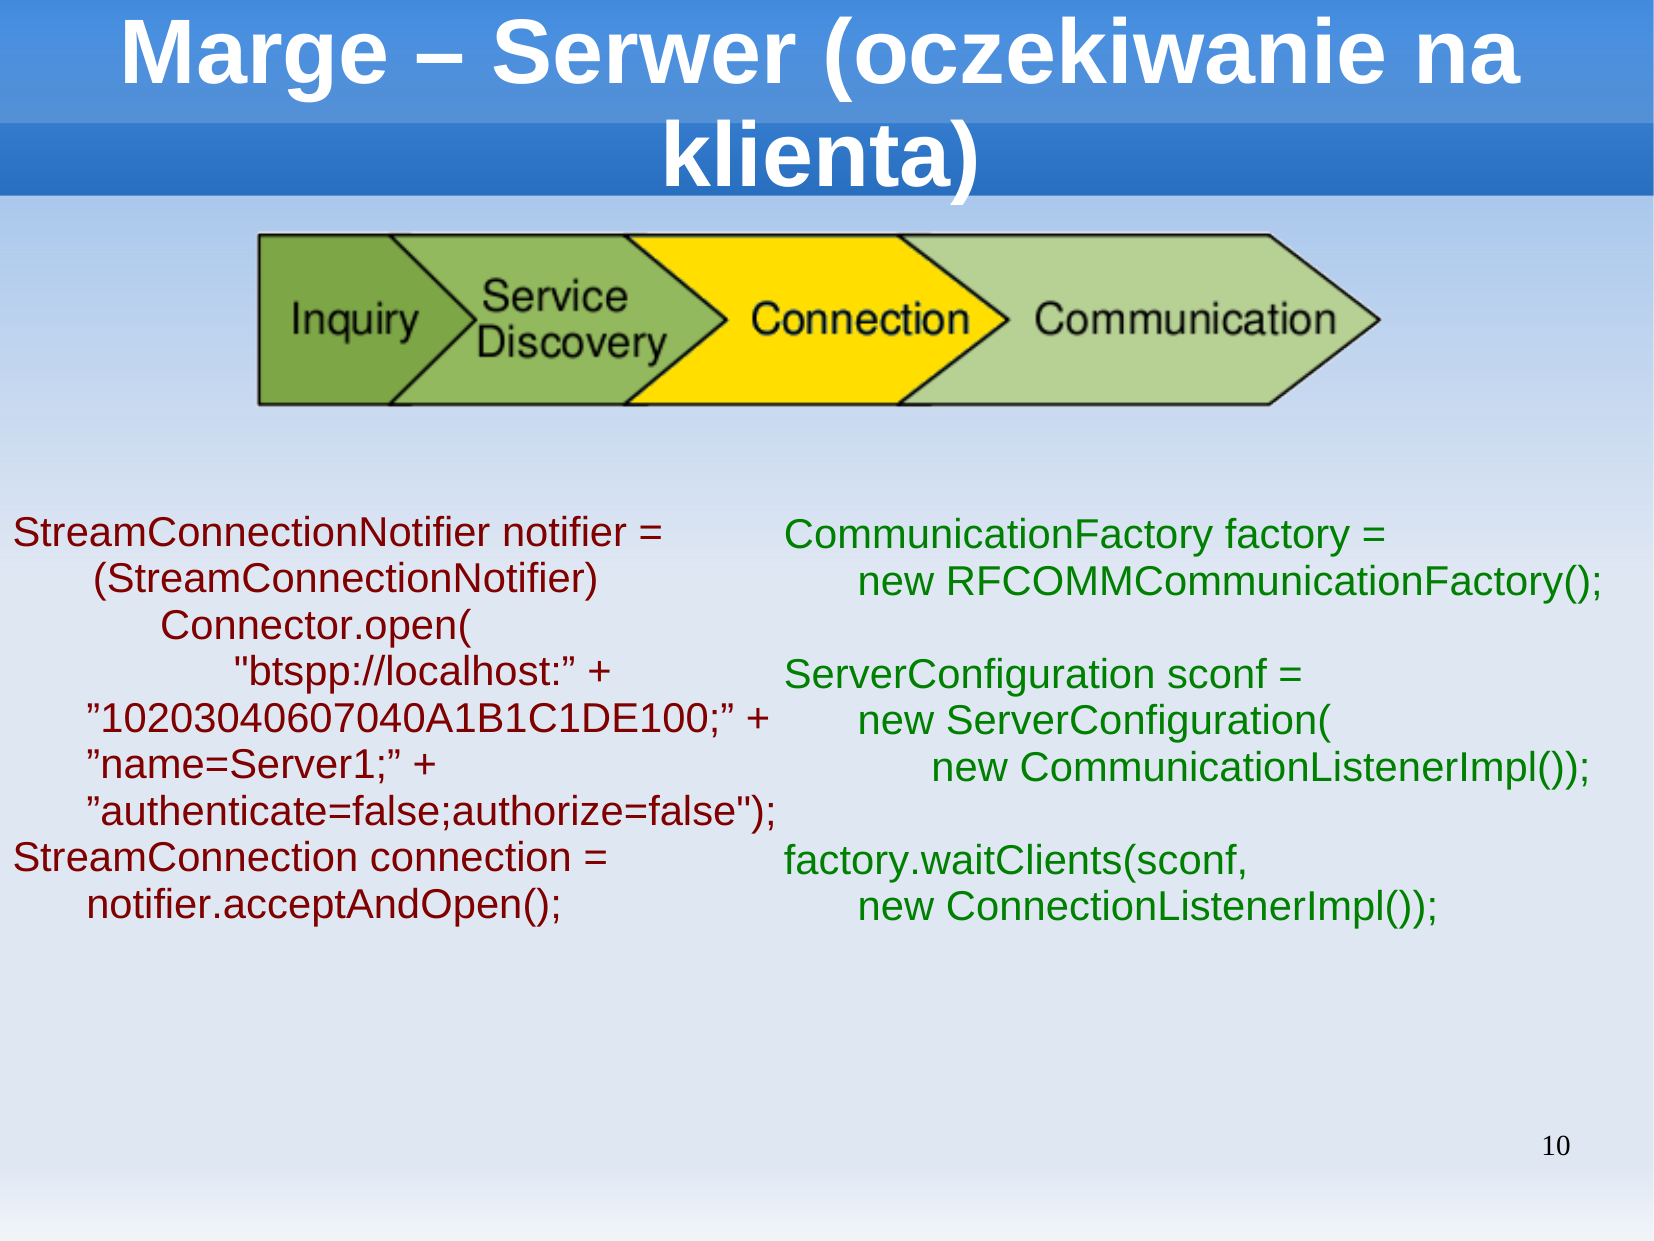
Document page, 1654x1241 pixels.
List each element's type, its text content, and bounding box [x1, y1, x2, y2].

text_box CommunicationFactory factory = new RFCOMMCommunicationFactory(); ServerConfiguration sconf = new ServerConfiguration( new CommunicationListenerImpl()); factory.waitClients(sconf, new ConnectionListenerImpl()); [783, 511, 1641, 930]
title Marge – Serwer (oczekiwanie na klienta) [76, 1, 1565, 207]
text_box StreamConnectionNotifier notifier = (StreamConnectionNotifier) Connector.open( "btspp://localhost:” + ”10203040607040A1B1C1DE100;” + ”name=Server1;” + ”authenticate=false;authorize=false"); StreamConnection connection = notifier.acceptAndOpen(); [12, 508, 797, 927]
picture [0, 0, 1654, 1241]
